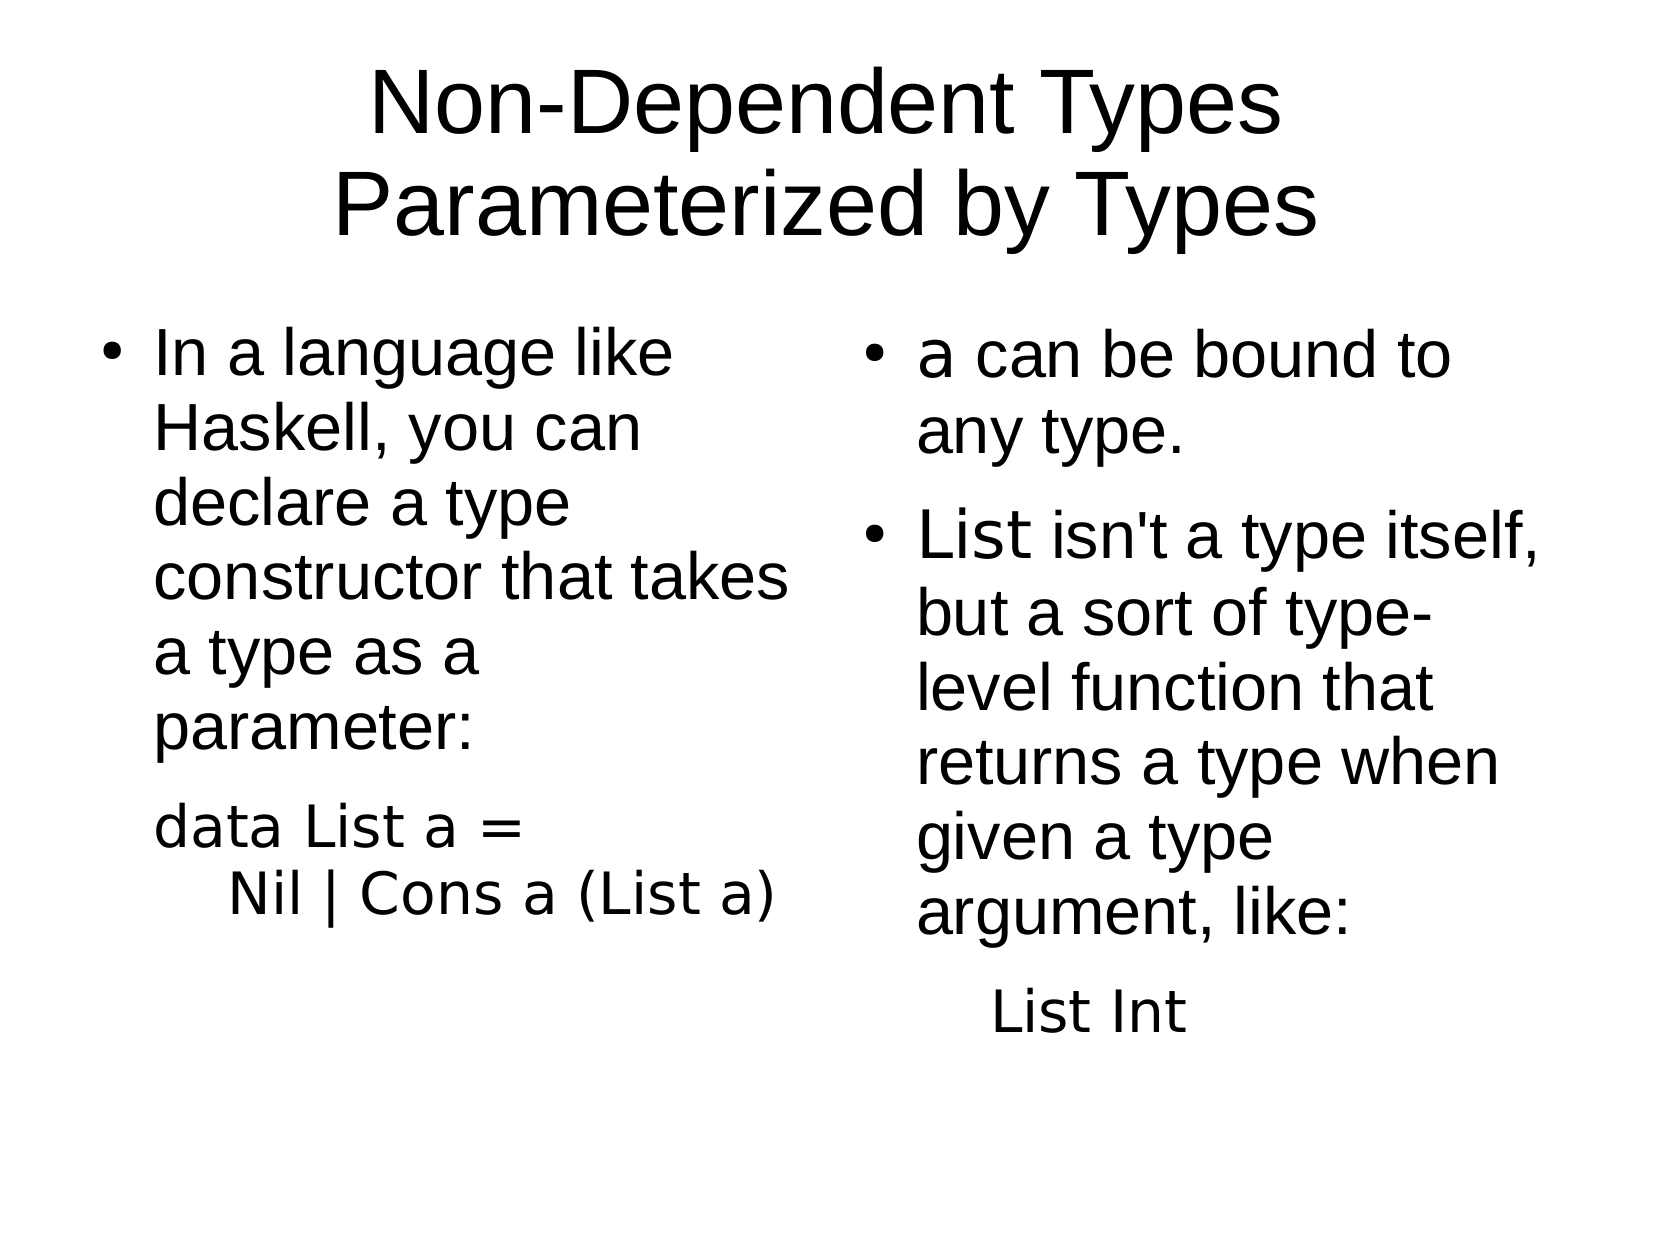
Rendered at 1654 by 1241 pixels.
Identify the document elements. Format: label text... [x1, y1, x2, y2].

list In a language like Haskell, you can declare a type constructor that takes a type as a parameter: data List a = Nil | Cons a (List a) [82, 315, 809, 1134]
title Non-Dependent Types Parameterized by Types [82, 49, 1571, 257]
list a can be bound to any type. List isn't a type itself, but a sort of type-level function that returns a type when given a type argument, like: List Int [845, 315, 1572, 1134]
